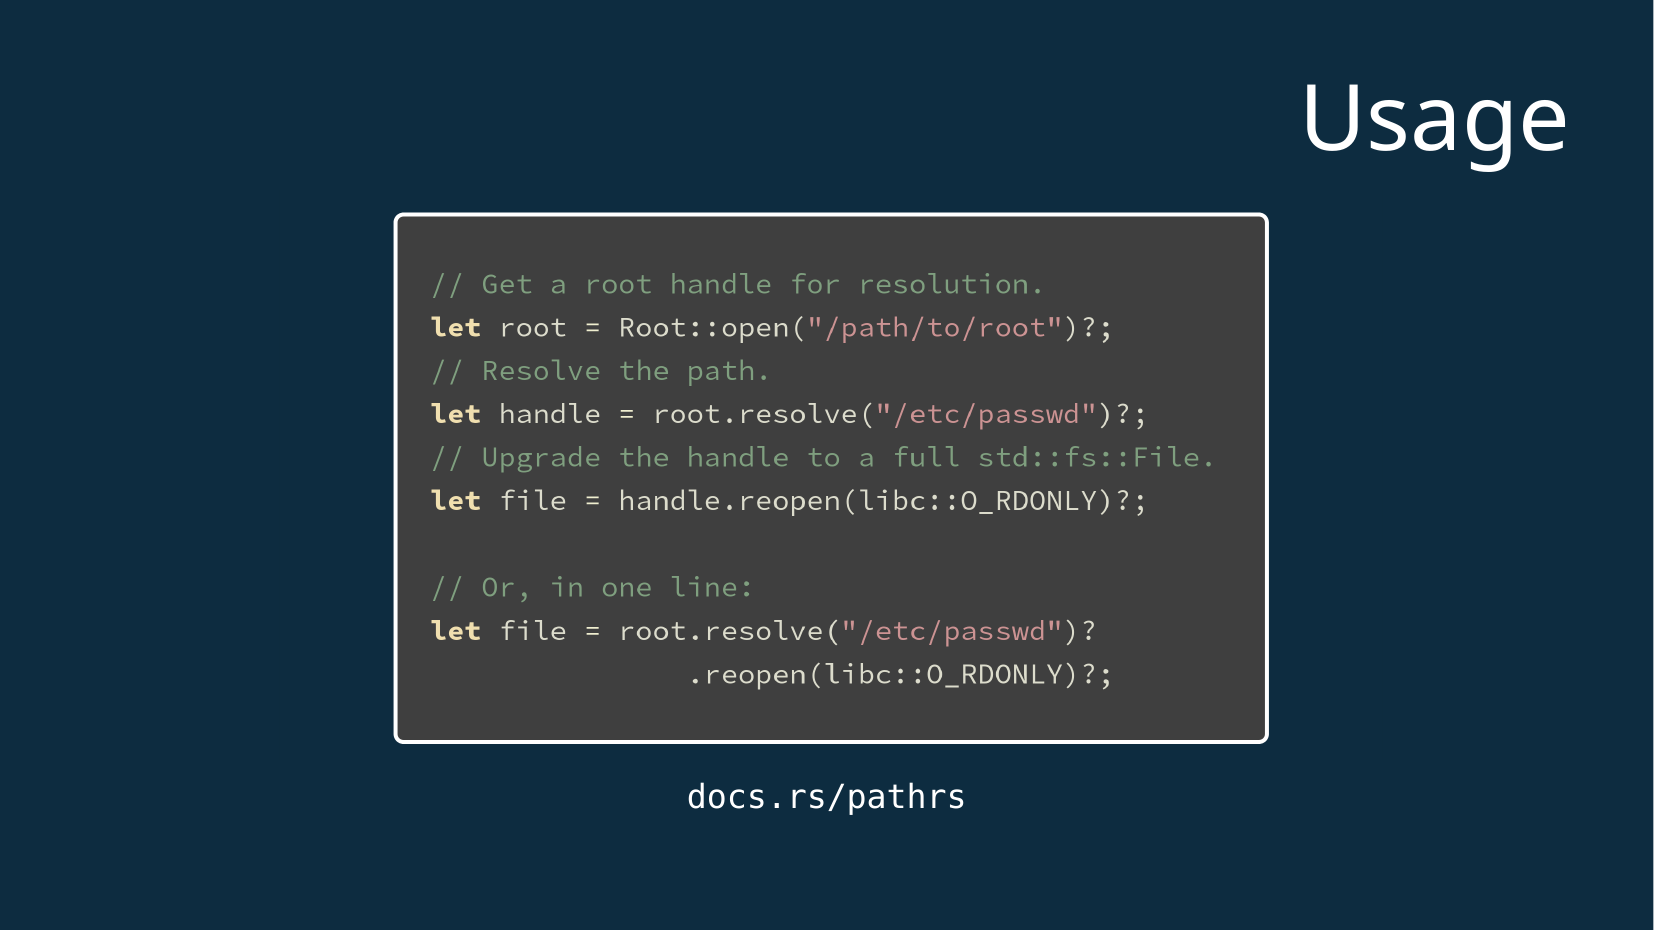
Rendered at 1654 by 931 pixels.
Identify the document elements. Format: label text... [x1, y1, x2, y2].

list docs.rs/pathrs [82, 748, 1571, 846]
title Usage [82, 37, 1571, 193]
picture [279, 190, 1383, 748]
